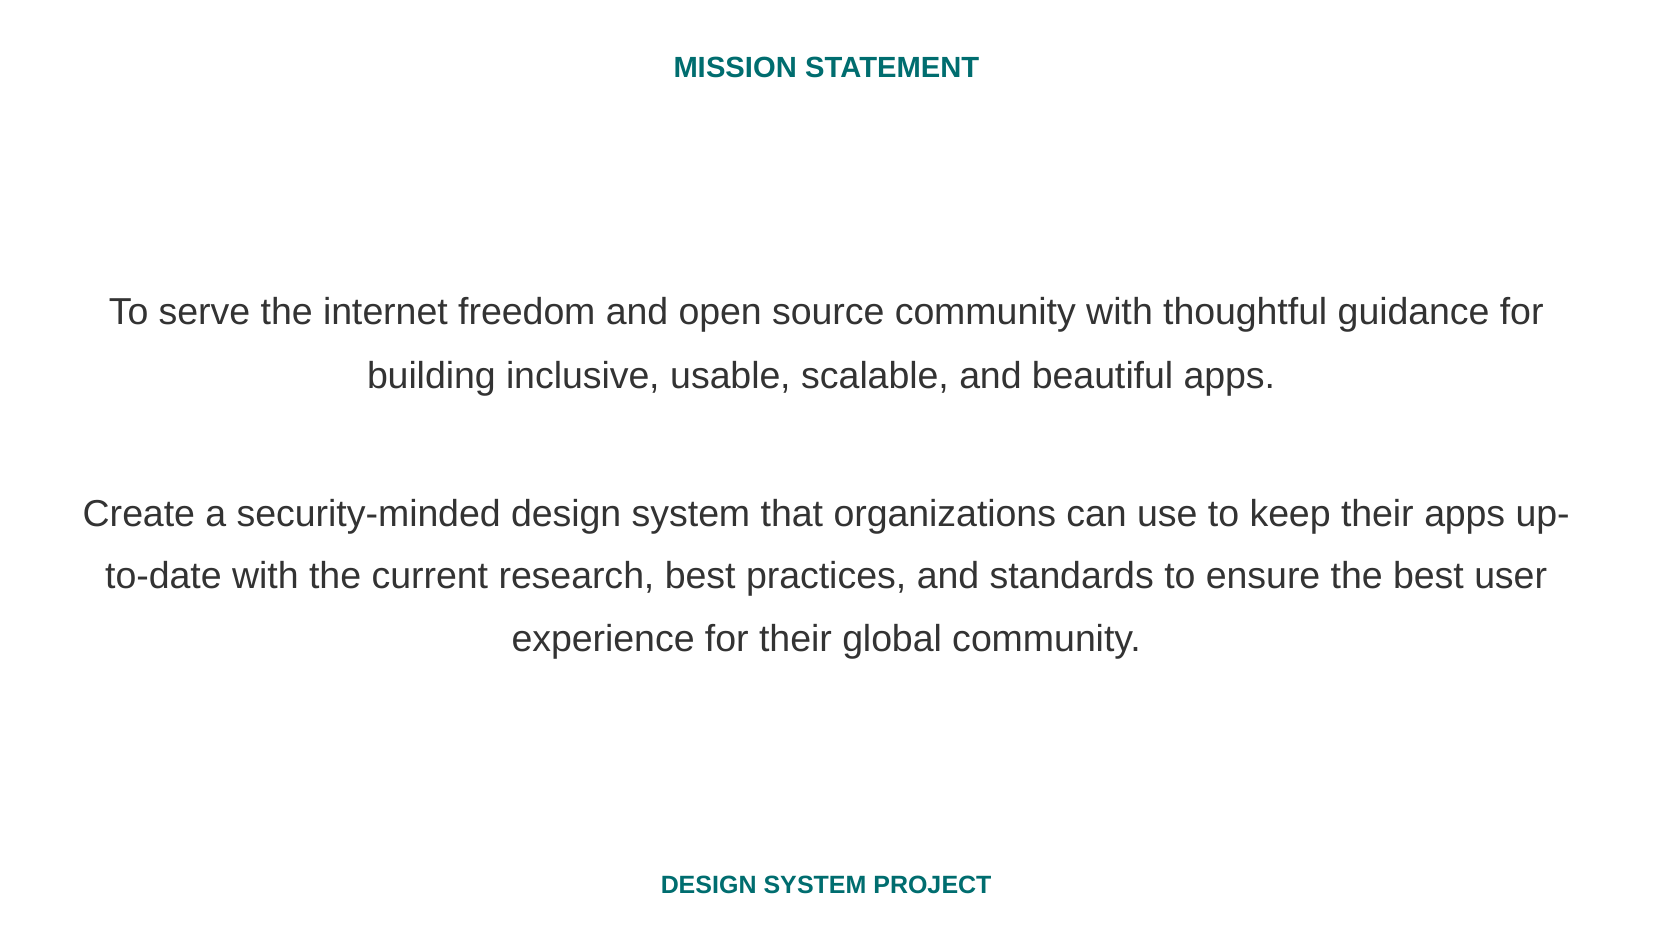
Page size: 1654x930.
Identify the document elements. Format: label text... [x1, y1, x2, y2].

title MISSION STATEMENT [0, 0, 1653, 135]
title DESIGN SYSTEM PROJECT [0, 840, 1653, 930]
list To serve the internet freedom and open source community with thoughtful guidance for building inclusive, usable, scalable, and beautiful apps. Create a security-minded design system that organizations can use to keep their apps up-to-date with the current research, best practices, and standards to ensure the best user experience for their global community. [82, 119, 1571, 811]
